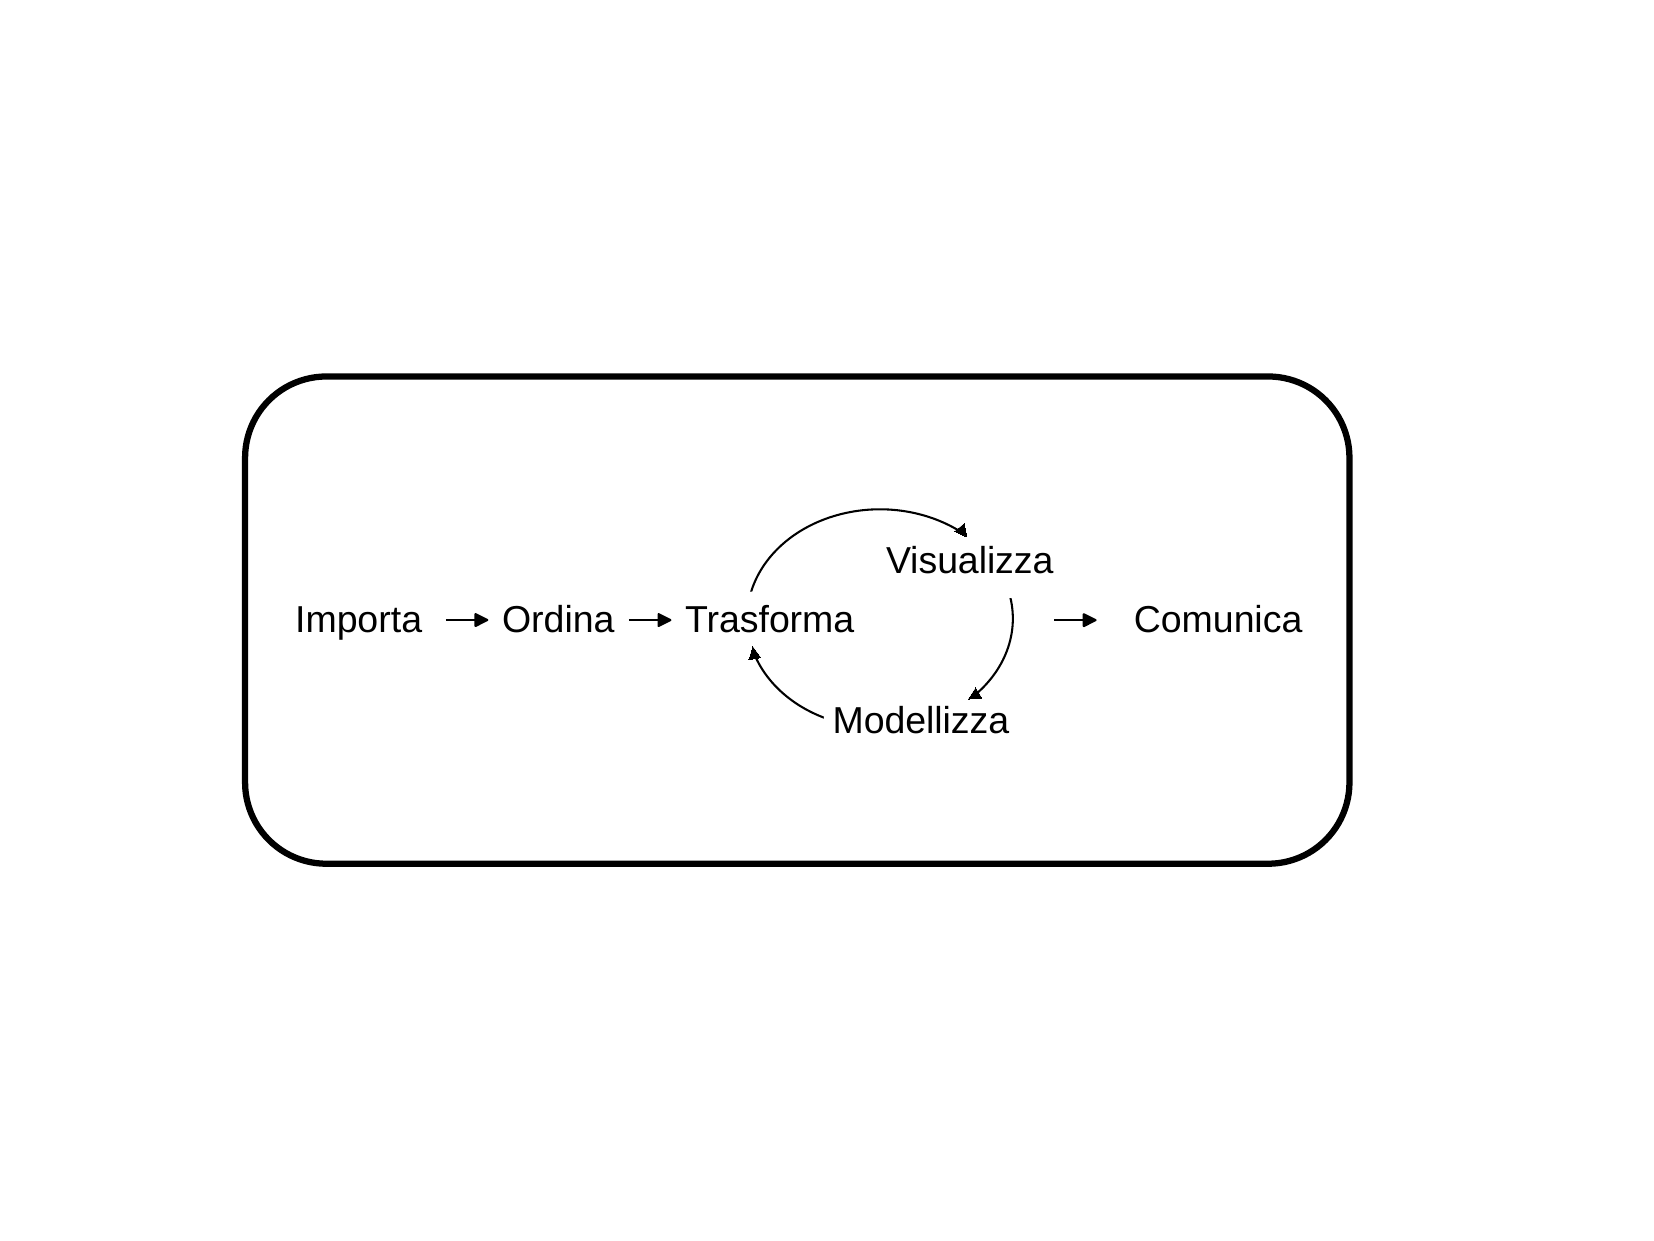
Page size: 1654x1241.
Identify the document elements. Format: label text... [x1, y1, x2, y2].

text_box Trasforma [670, 591, 870, 687]
text_box Ordina [487, 591, 667, 649]
text_box [968, 687, 982, 700]
text_box Comunica [1119, 591, 1409, 691]
text_box Modellizza [818, 692, 1084, 749]
text_box [475, 614, 488, 626]
text_box Importa [280, 591, 458, 691]
text_box [1083, 614, 1096, 627]
text_box [652, 591, 671, 652]
text_box [954, 523, 967, 537]
text_box [870, 590, 1055, 652]
text_box [748, 646, 761, 660]
text_box Visualizza [871, 532, 1125, 590]
